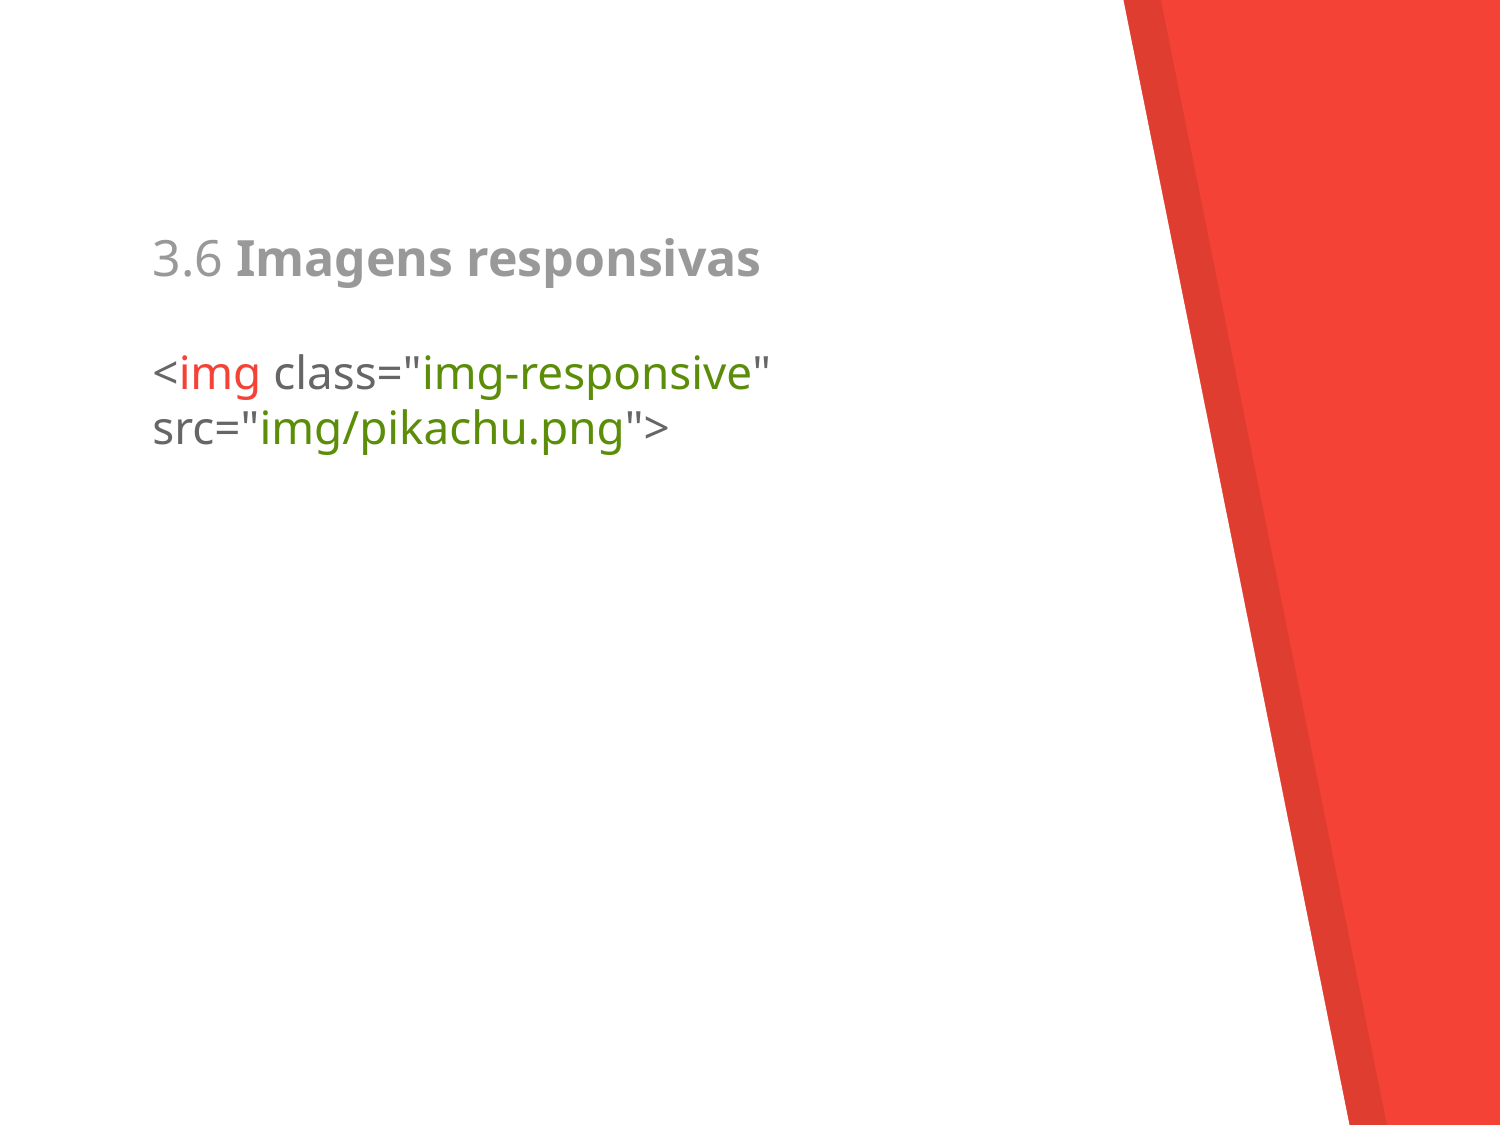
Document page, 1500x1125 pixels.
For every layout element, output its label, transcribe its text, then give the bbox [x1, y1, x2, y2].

list <img class="img-responsive" src="img/pikachu.png"> [137, 329, 1011, 823]
title 3.6 Imagens responsivas [137, 195, 1011, 302]
